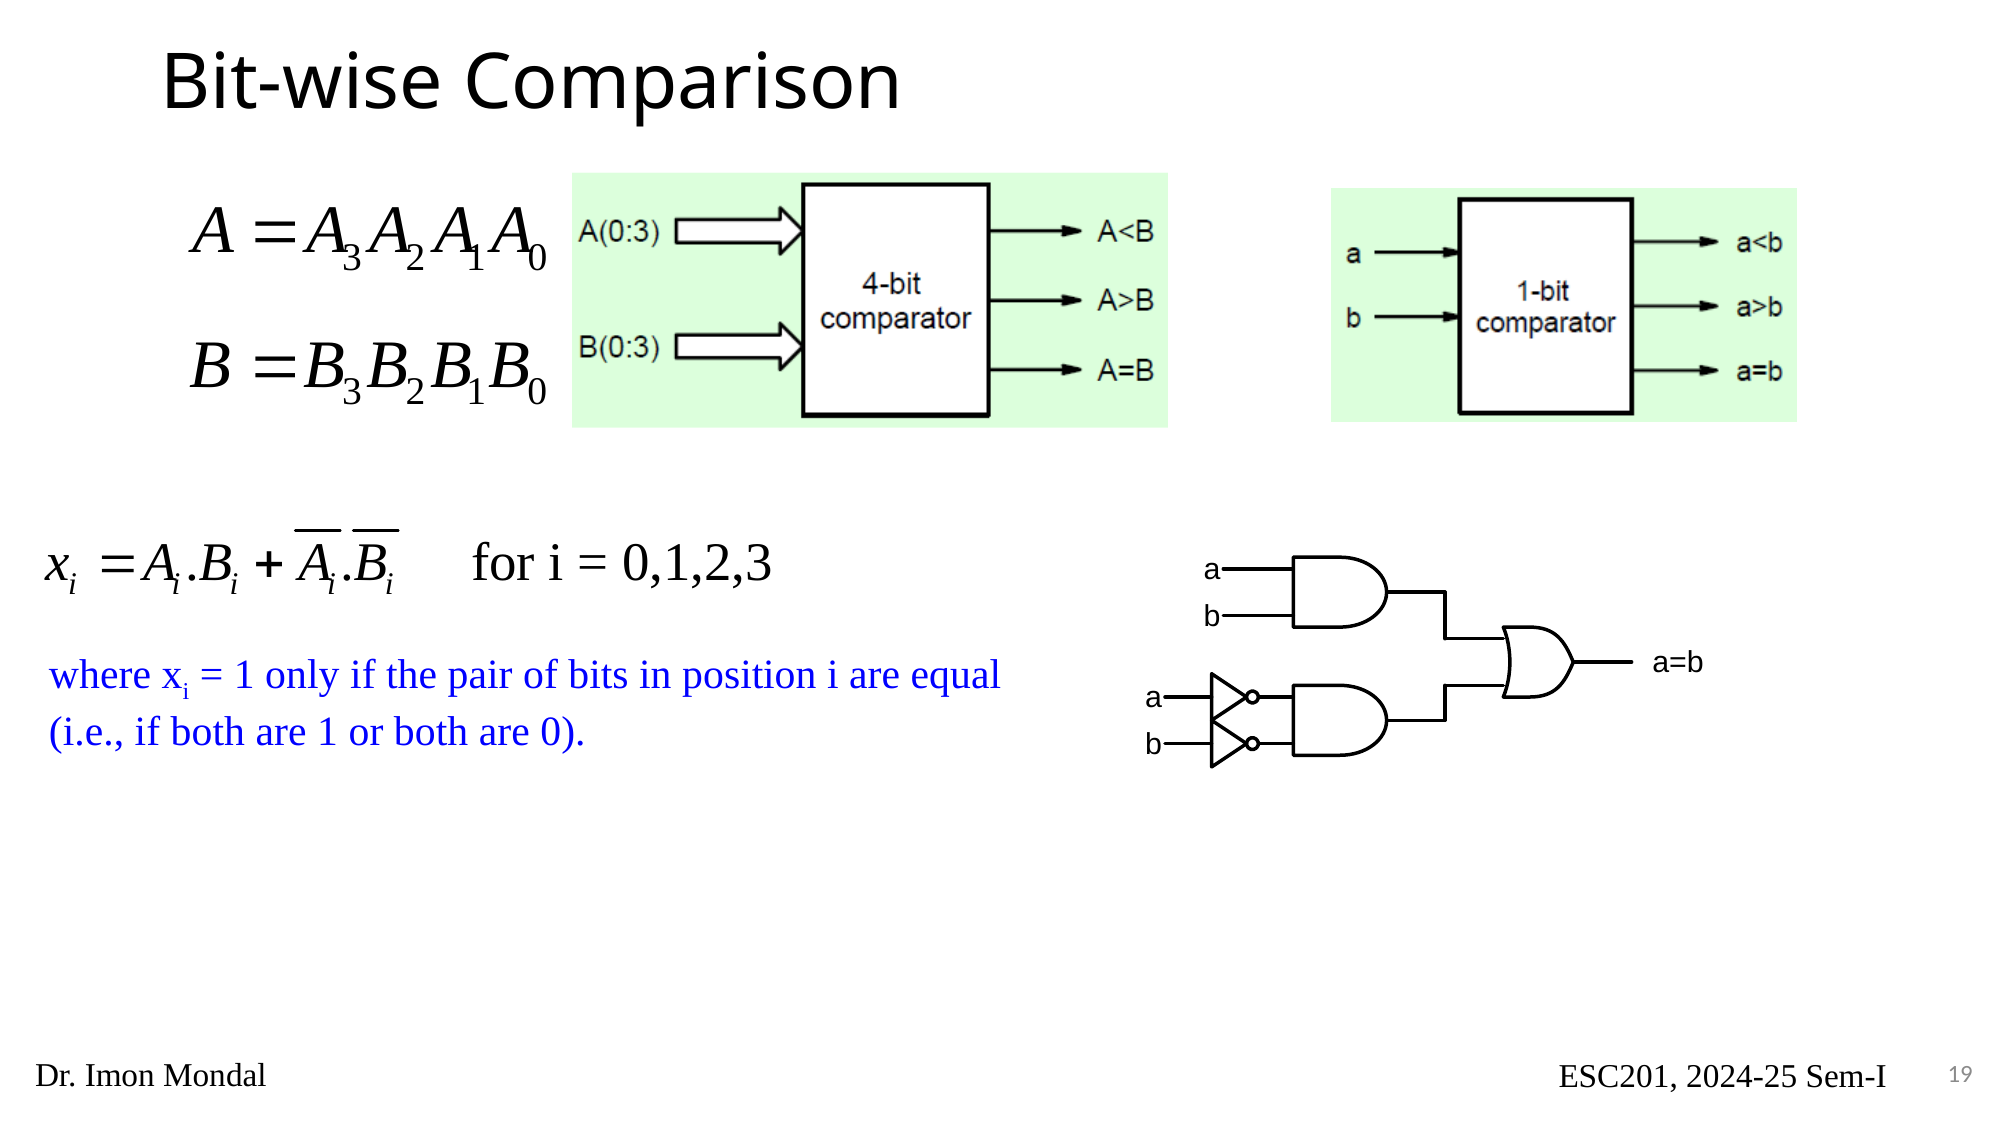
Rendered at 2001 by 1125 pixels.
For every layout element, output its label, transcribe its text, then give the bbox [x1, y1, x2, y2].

title Bit-wise Comparison [145, 19, 1871, 149]
picture [1331, 188, 1797, 422]
chart [34, 517, 781, 608]
chart [176, 184, 560, 287]
picture [572, 162, 1168, 443]
chart [1129, 533, 1725, 779]
text_box where xi = 1 only if the pair of bits in position i are equal (i.e., if both are 1 or both are 0). [34, 639, 1085, 762]
chart [176, 319, 560, 422]
